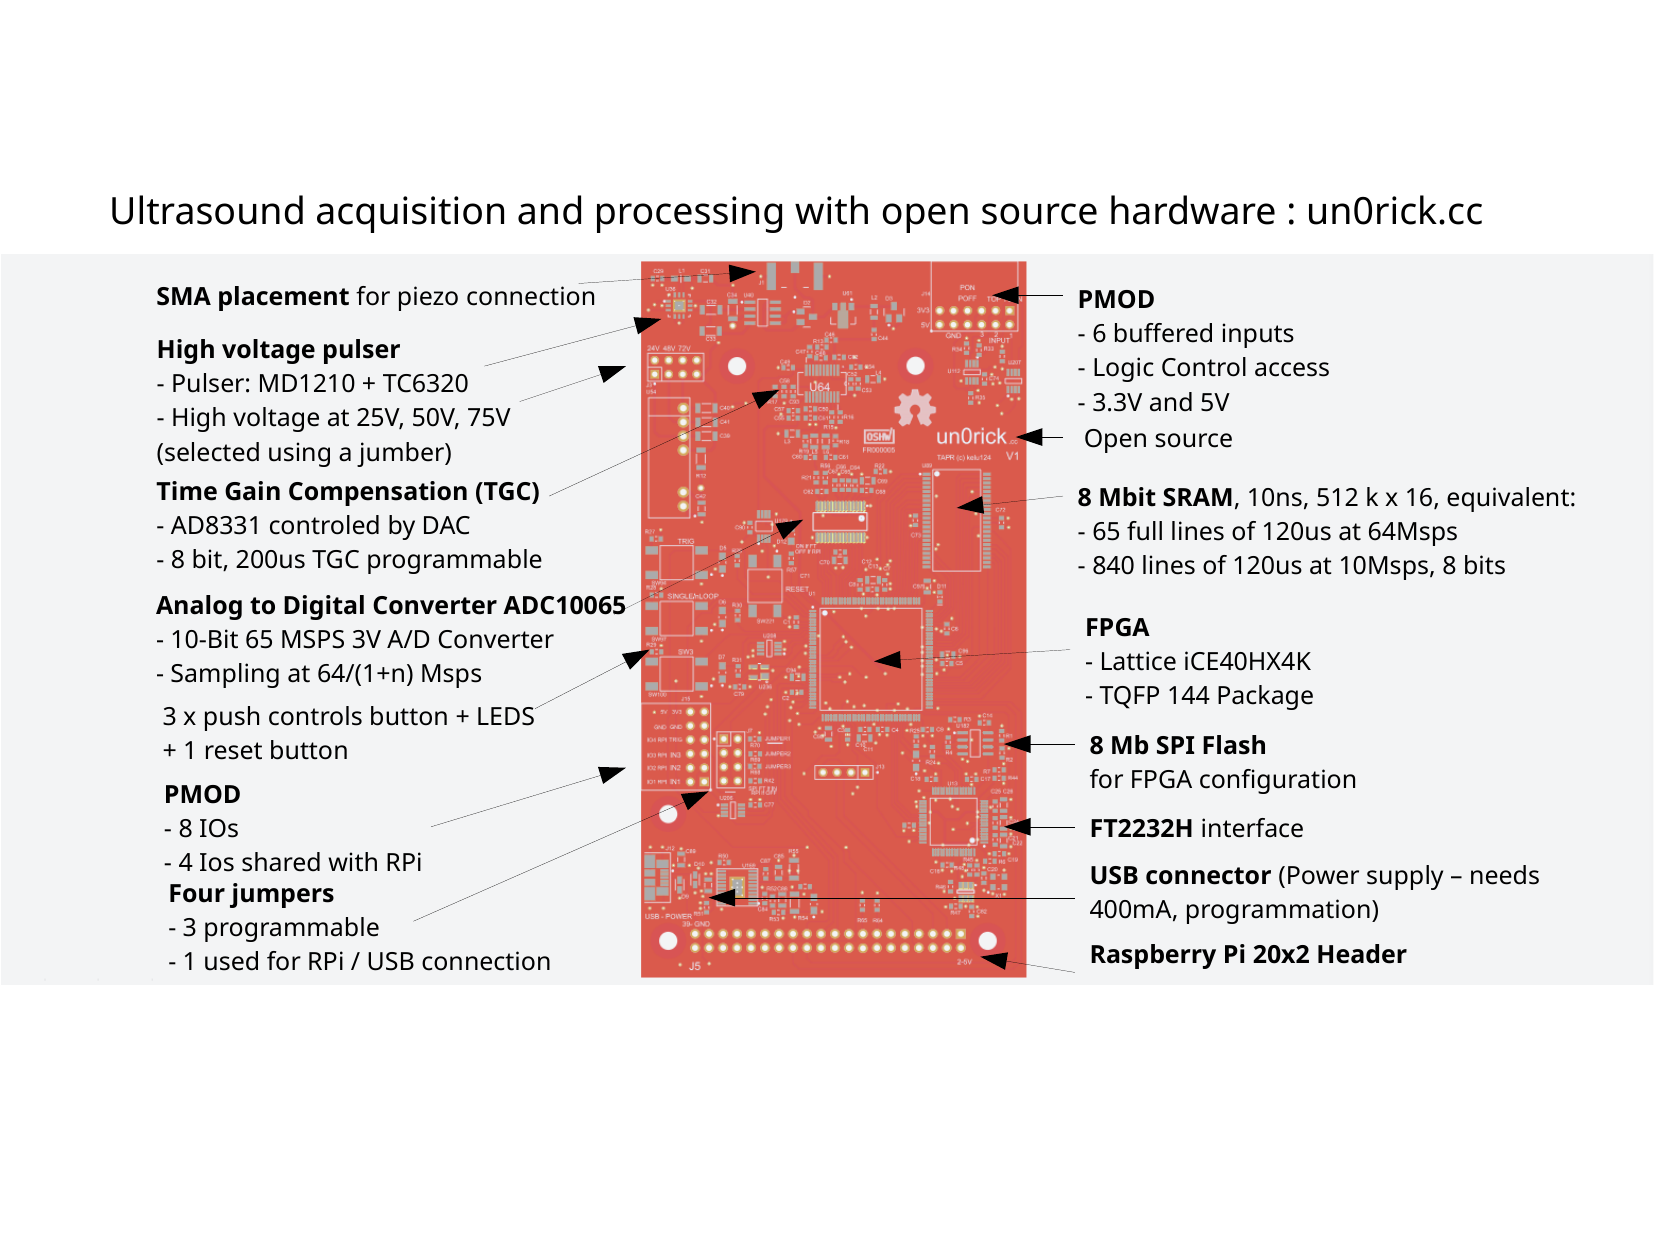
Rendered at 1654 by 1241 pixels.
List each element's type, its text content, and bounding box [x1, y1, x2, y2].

text_box FPGA - Lattice iCE40HX4K - TQFP 144 Package [1070, 602, 1325, 702]
text_box 8 Mb SPI Flash for FPGA configuration [1074, 720, 1366, 792]
text_box High voltage pulser - Pulser: MD1210 + TC6320 - High voltage at 25V, 50V, 75V (selected using a jumber) [141, 324, 523, 452]
text_box Ultrasound acquisition and processing with open source hardware : un0rick.cc [94, 177, 1548, 276]
text_box USB connector (Power supply – needs 400mA, programmation) [1074, 850, 1619, 922]
text_box PMOD - 8 IOs - 4 Ios shared with RPi [149, 769, 427, 869]
text_box PMOD - 6 buffered inputs - Logic Control access - 3.3V and 5V [1062, 274, 1619, 402]
text_box Open source [1068, 413, 1243, 457]
text_box 8 Mbit SRAM, 10ns, 512 k x 16, equivalent: - 65 full lines of 120us at 64Msps - 840 lines of 120us at 10Msps, 8 bits [1062, 472, 1595, 579]
text_box FT2232H interface [1074, 803, 1318, 846]
text_box Raspberry Pi 20x2 Header [1074, 929, 1453, 981]
picture [1, 254, 1654, 985]
text_box 3 x push controls button + LEDS + 1 reset button [147, 691, 536, 762]
picture [596, 276, 674, 282]
text_box Analog to Digital Converter ADC10065 - 10-Bit 65 MSPS 3V A/D Converter - Sampling at 64/(1+n) Msps [141, 580, 635, 680]
text_box SMA placement for piezo connection [141, 276, 596, 315]
text_box Four jumpers - 3 programmable - 1 used for RPi / USB connection [153, 868, 553, 967]
picture [1182, 402, 1189, 409]
text_box Time Gain Compensation (TGC) - AD8331 controled by DAC - 8 bit, 200us TGC programmable [141, 466, 541, 566]
